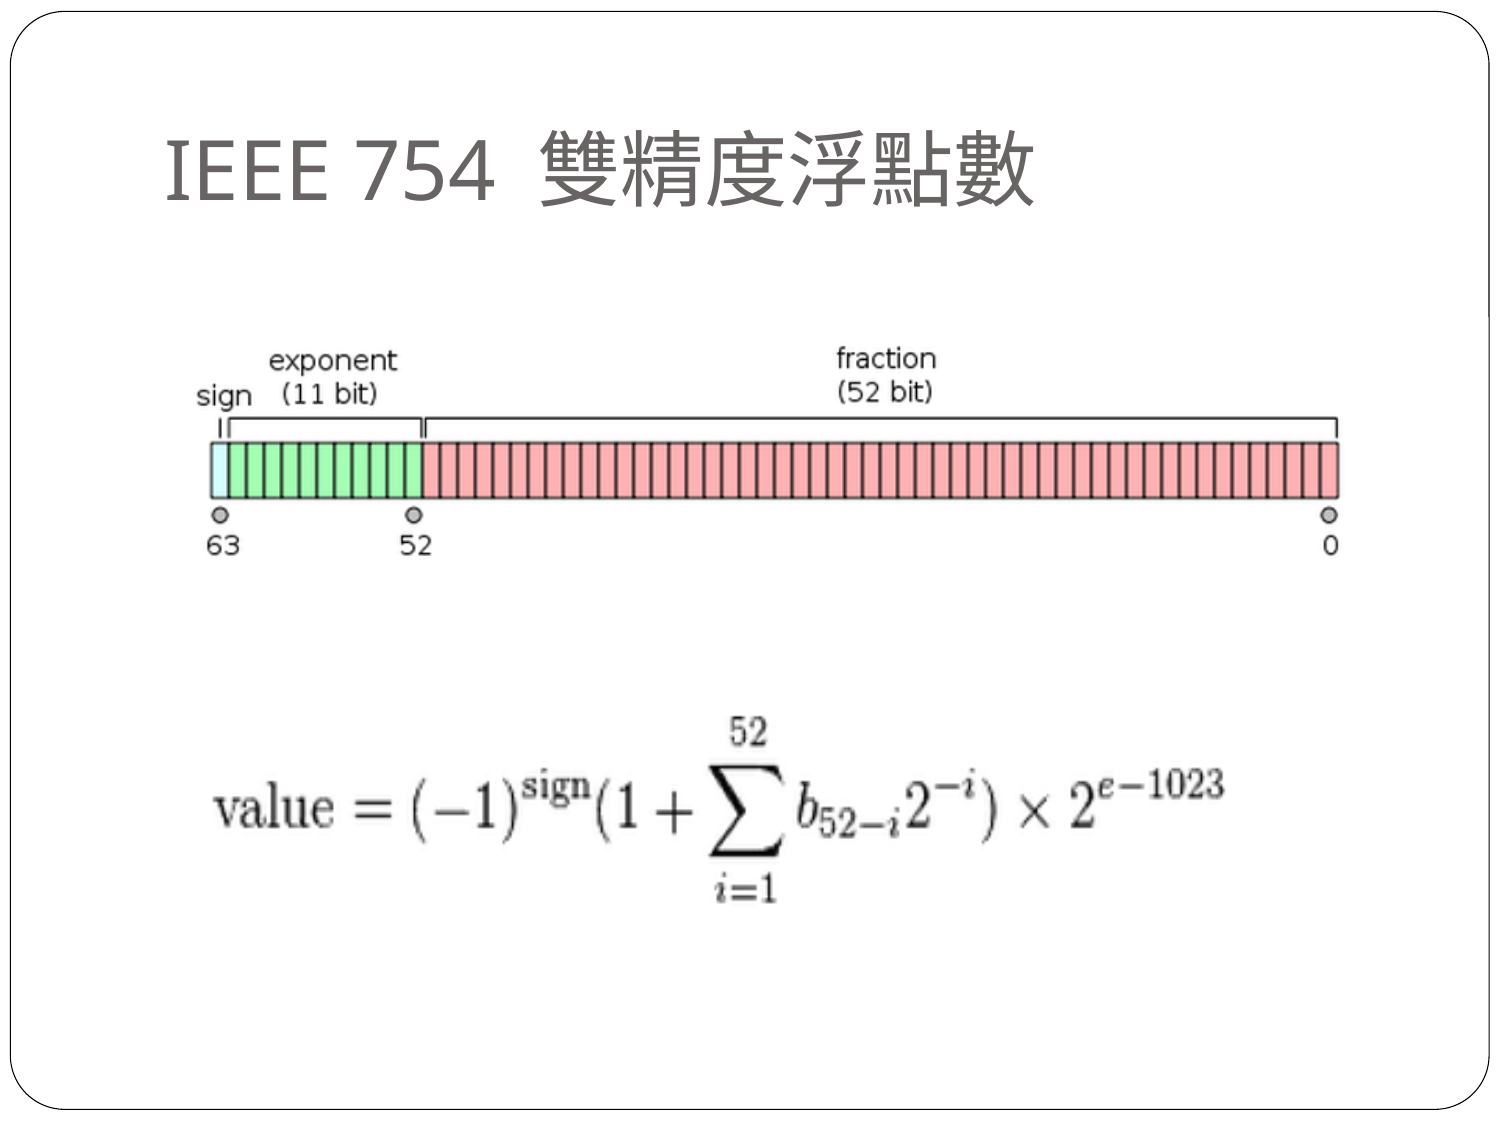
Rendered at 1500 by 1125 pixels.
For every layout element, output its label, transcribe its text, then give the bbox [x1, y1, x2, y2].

title IEEE 754 雙精度浮點數 [150, 9, 1426, 233]
picture [153, 323, 1371, 567]
picture [209, 712, 1241, 922]
